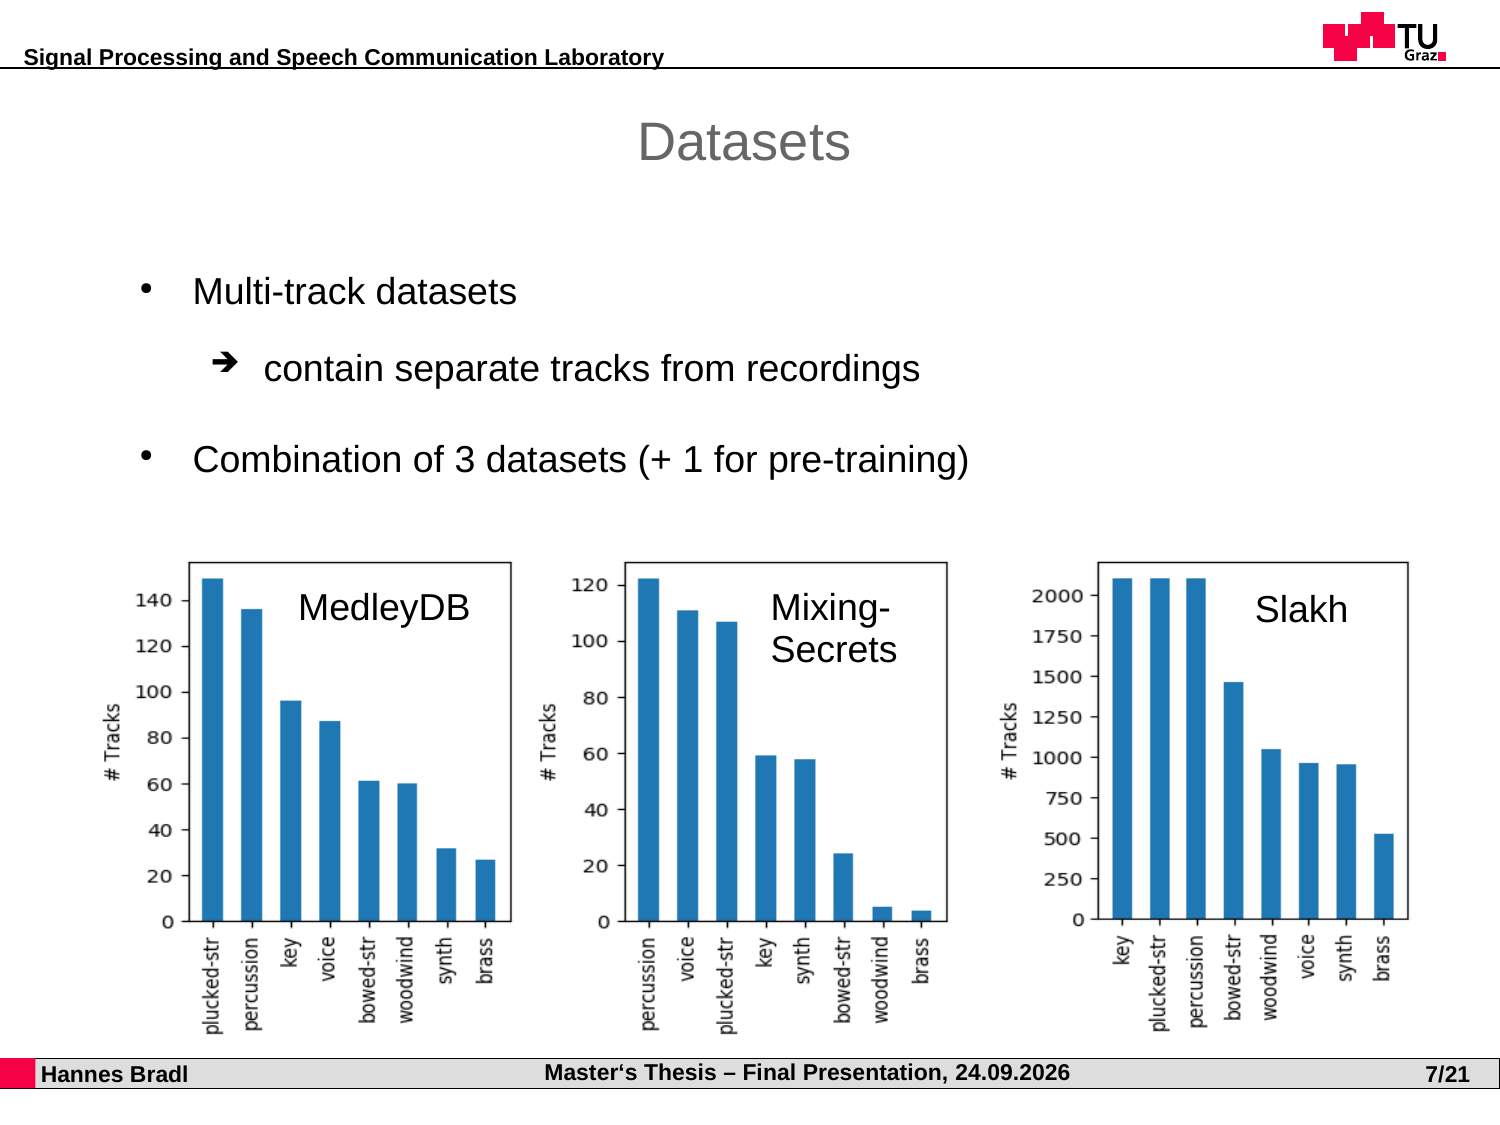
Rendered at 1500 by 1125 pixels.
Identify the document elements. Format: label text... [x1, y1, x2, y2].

picture [82, 543, 969, 1052]
list Multi-track datasets contain separate tracks from recordings Combination of 3 datasets (+ 1 for pre-training) [107, 237, 1382, 467]
text_box Mixing-Secrets [755, 578, 969, 678]
text_box Slakh [1240, 580, 1453, 638]
picture [979, 543, 1430, 1049]
text_box MedleyDB [283, 578, 497, 636]
list Datasets [107, 106, 1382, 201]
